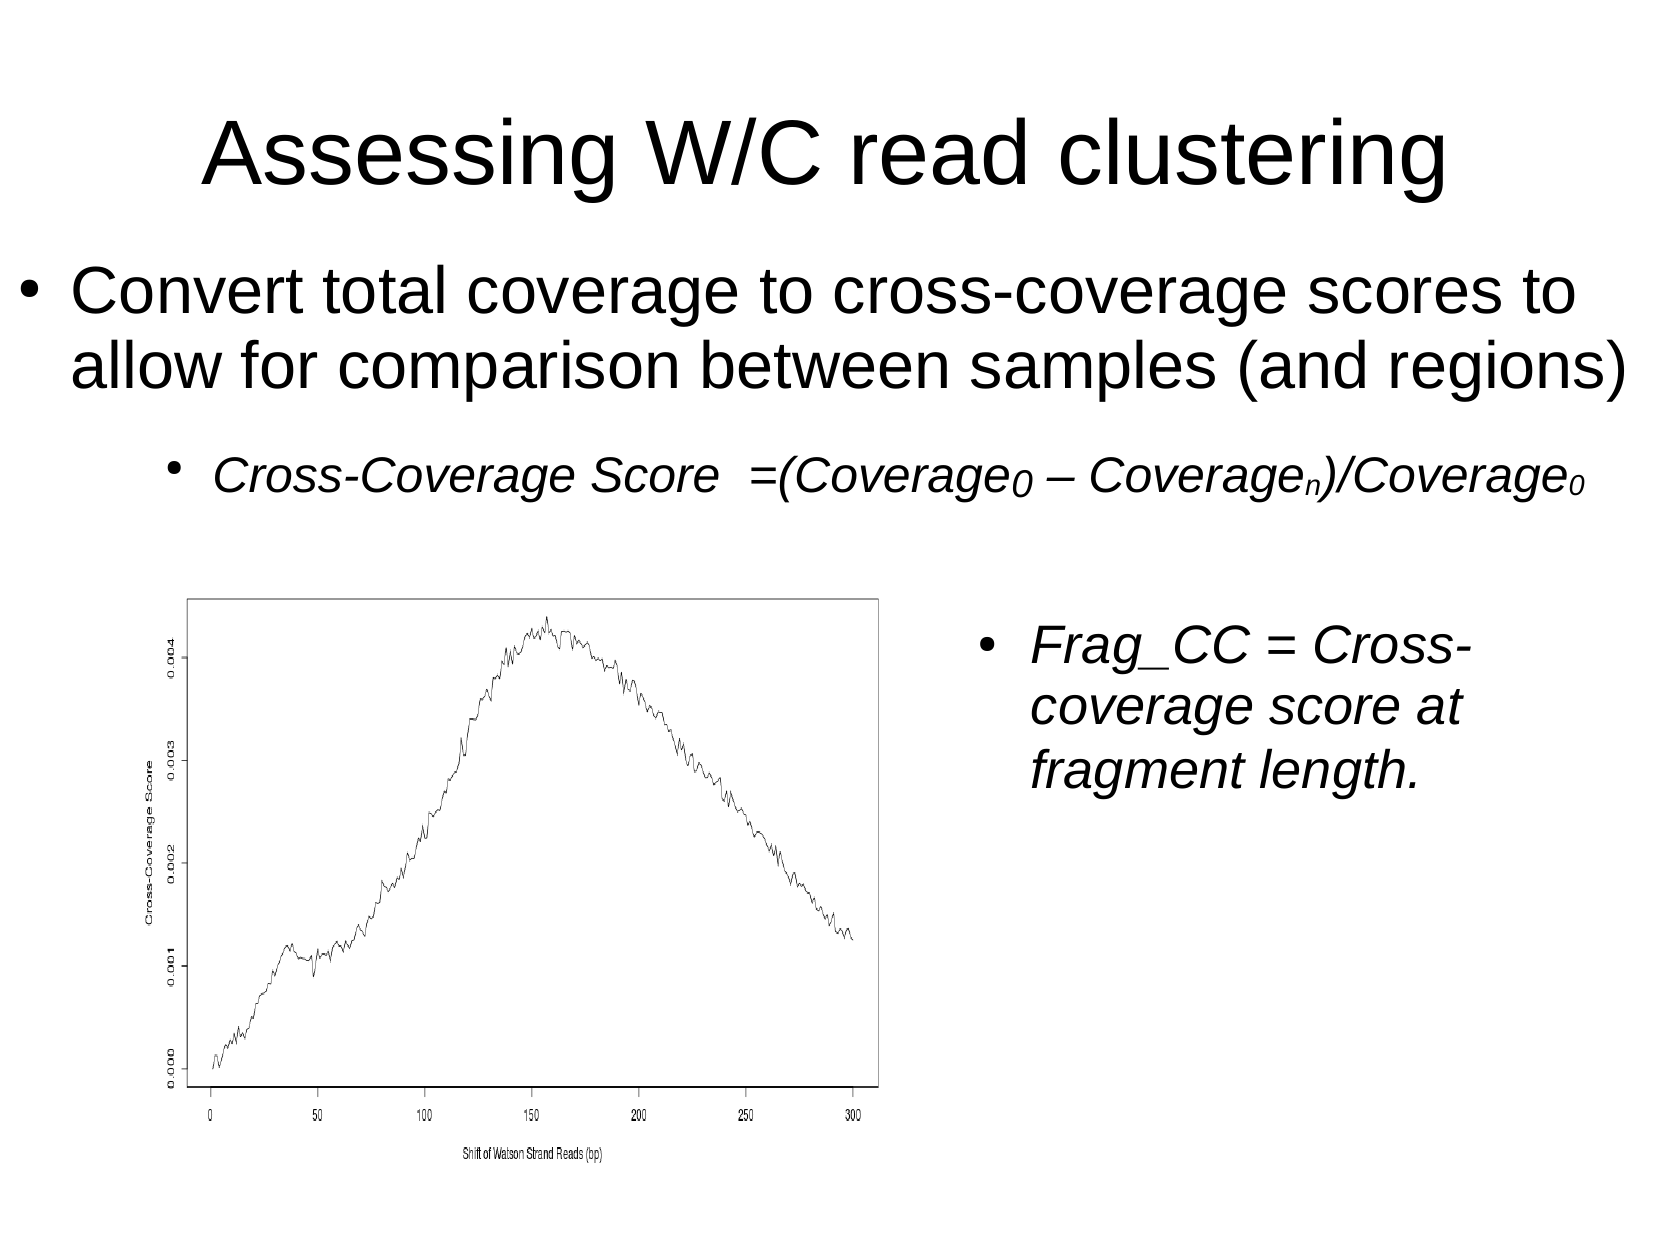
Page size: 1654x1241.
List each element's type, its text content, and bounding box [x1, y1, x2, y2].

title Assessing W/C read clustering [82, 49, 1571, 252]
list Frag_CC = Cross-coverage score at fragment length. [960, 615, 1654, 1169]
picture [142, 521, 901, 1186]
list Convert total coverage to cross-coverage scores to allow for comparison between samples (and regions) Cross-Coverage Score =(Coverage0 – Coveragen)/Coverage0 [0, 252, 1654, 601]
